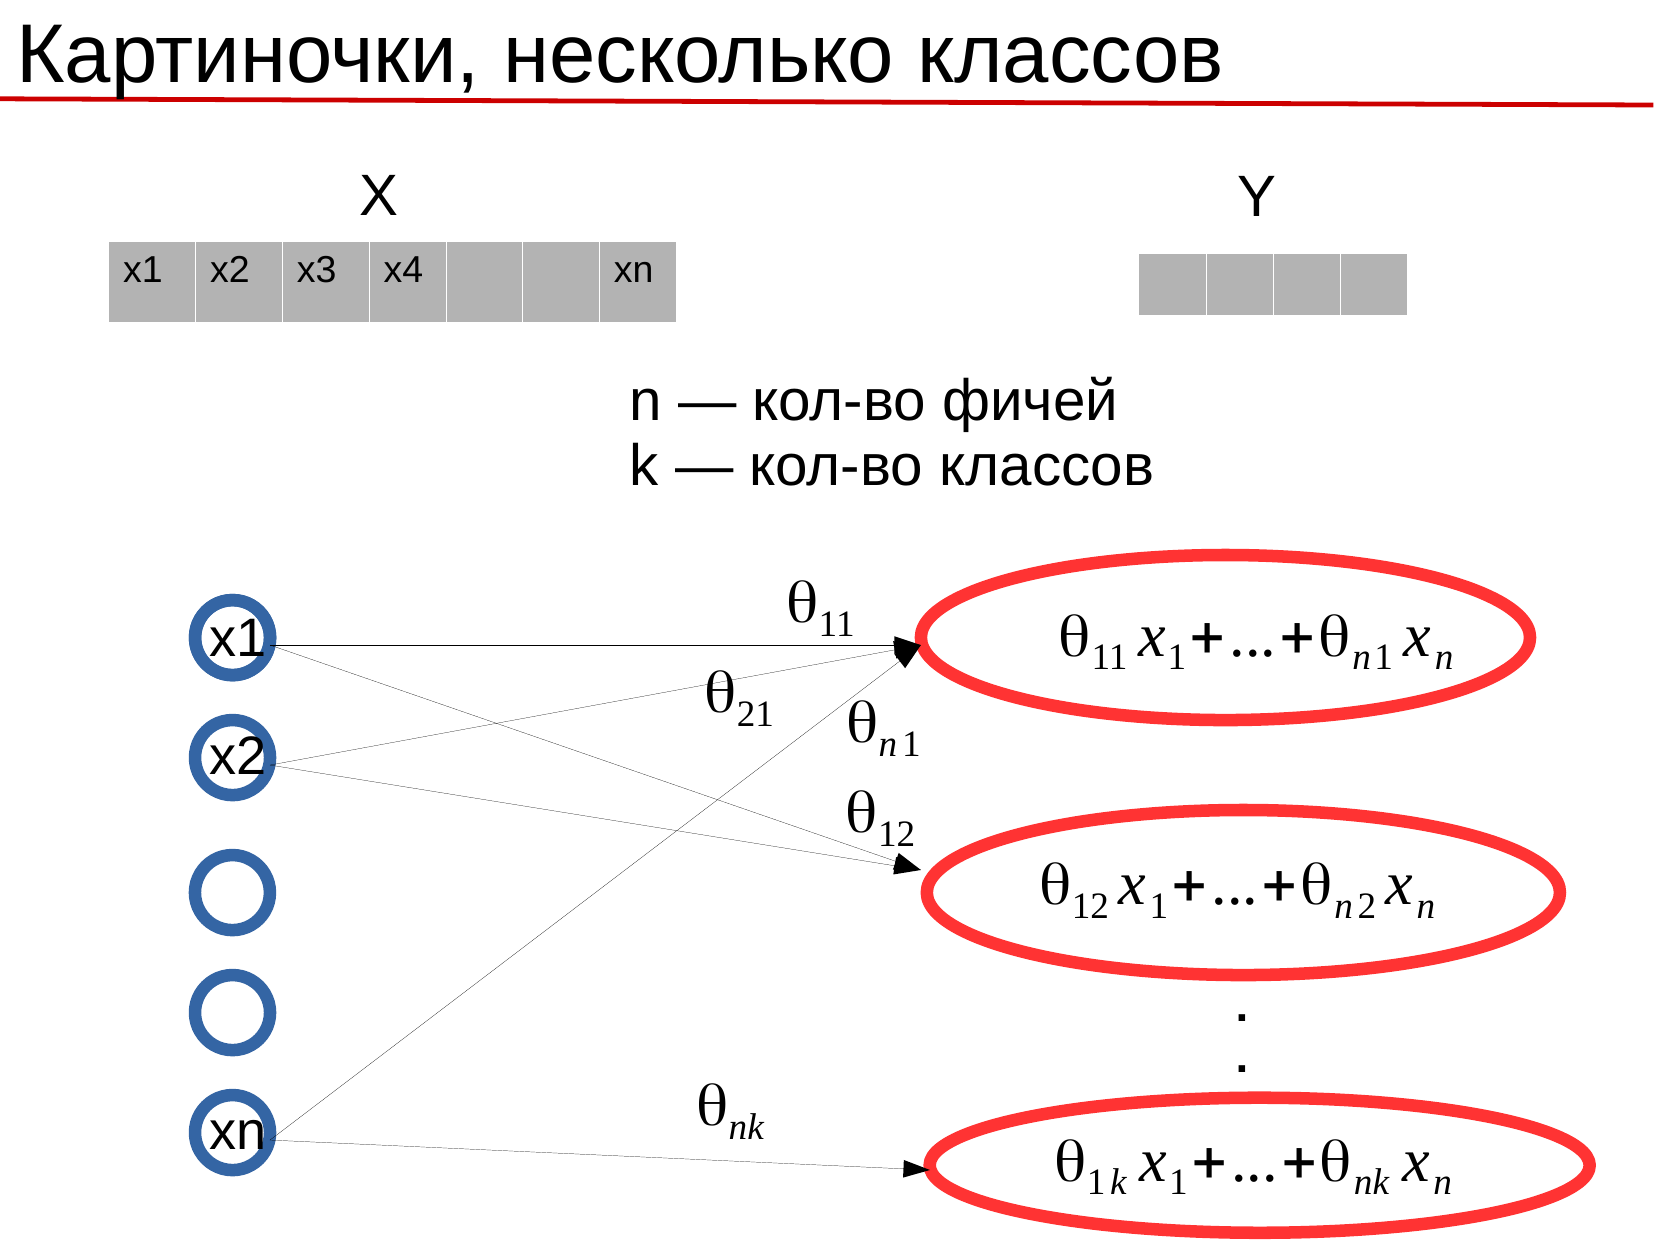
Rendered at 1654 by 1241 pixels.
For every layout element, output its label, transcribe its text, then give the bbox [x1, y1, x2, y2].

text_box x1 [195, 599, 310, 718]
table_header x4 [370, 242, 446, 322]
table_header [1207, 254, 1273, 315]
table_header x2 [196, 242, 282, 322]
chart [1048, 1125, 1458, 1204]
text_box Y [1222, 156, 1358, 237]
chart [698, 667, 781, 736]
chart [1033, 848, 1442, 927]
text_box X [345, 155, 481, 236]
text_box n — кол-во фичей k — кол-во классов [615, 360, 1186, 505]
table_header [1341, 254, 1407, 315]
text_box . . [1220, 972, 1431, 1090]
text_box x2 [195, 718, 310, 856]
table_header x3 [283, 242, 369, 322]
table_header [1139, 254, 1206, 315]
chart [690, 1080, 773, 1148]
table_header [523, 242, 599, 322]
text_box Картиночки, несколько классов [1, 0, 1411, 202]
table_header [1274, 254, 1340, 315]
chart [839, 787, 921, 856]
table_header xn [600, 242, 676, 322]
table_header [447, 242, 522, 322]
text_box xn [195, 1093, 310, 1231]
table_header x1 [109, 242, 195, 322]
chart [1052, 600, 1460, 679]
chart [840, 697, 927, 766]
chart [780, 577, 861, 646]
